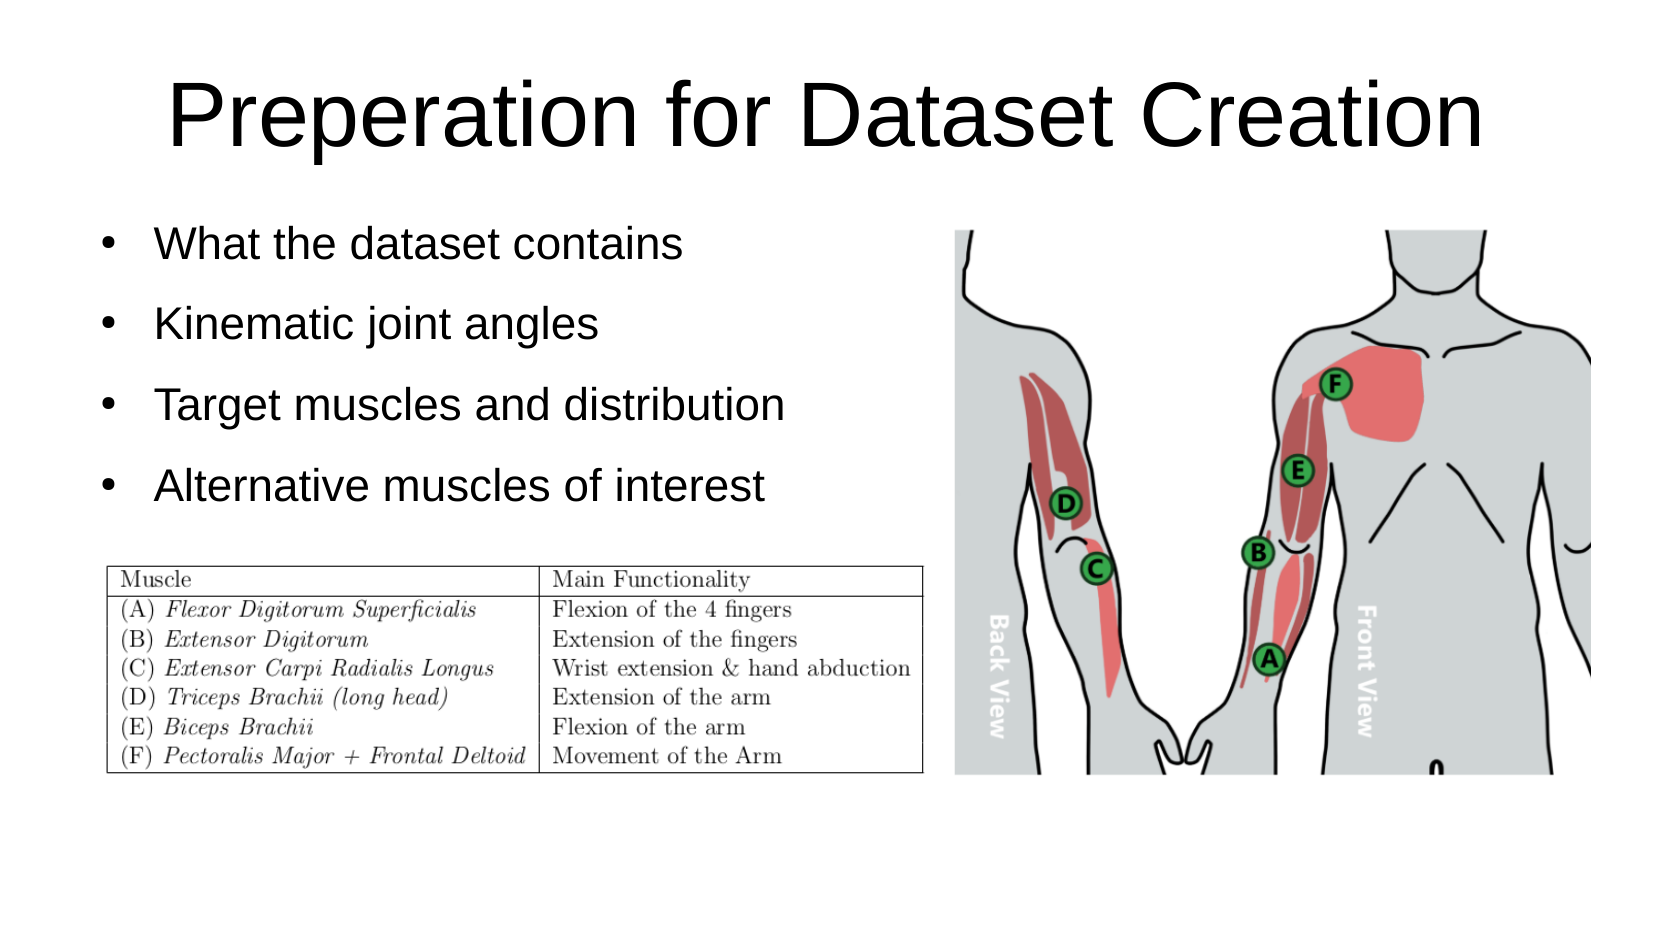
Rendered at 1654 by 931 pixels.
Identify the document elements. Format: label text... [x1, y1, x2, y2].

list What the dataset contains Kinematic joint angles Target muscles and distribution Alternative muscles of interest [82, 217, 930, 758]
picture [90, 217, 1591, 787]
title Preperation for Dataset Creation [82, 37, 1571, 193]
